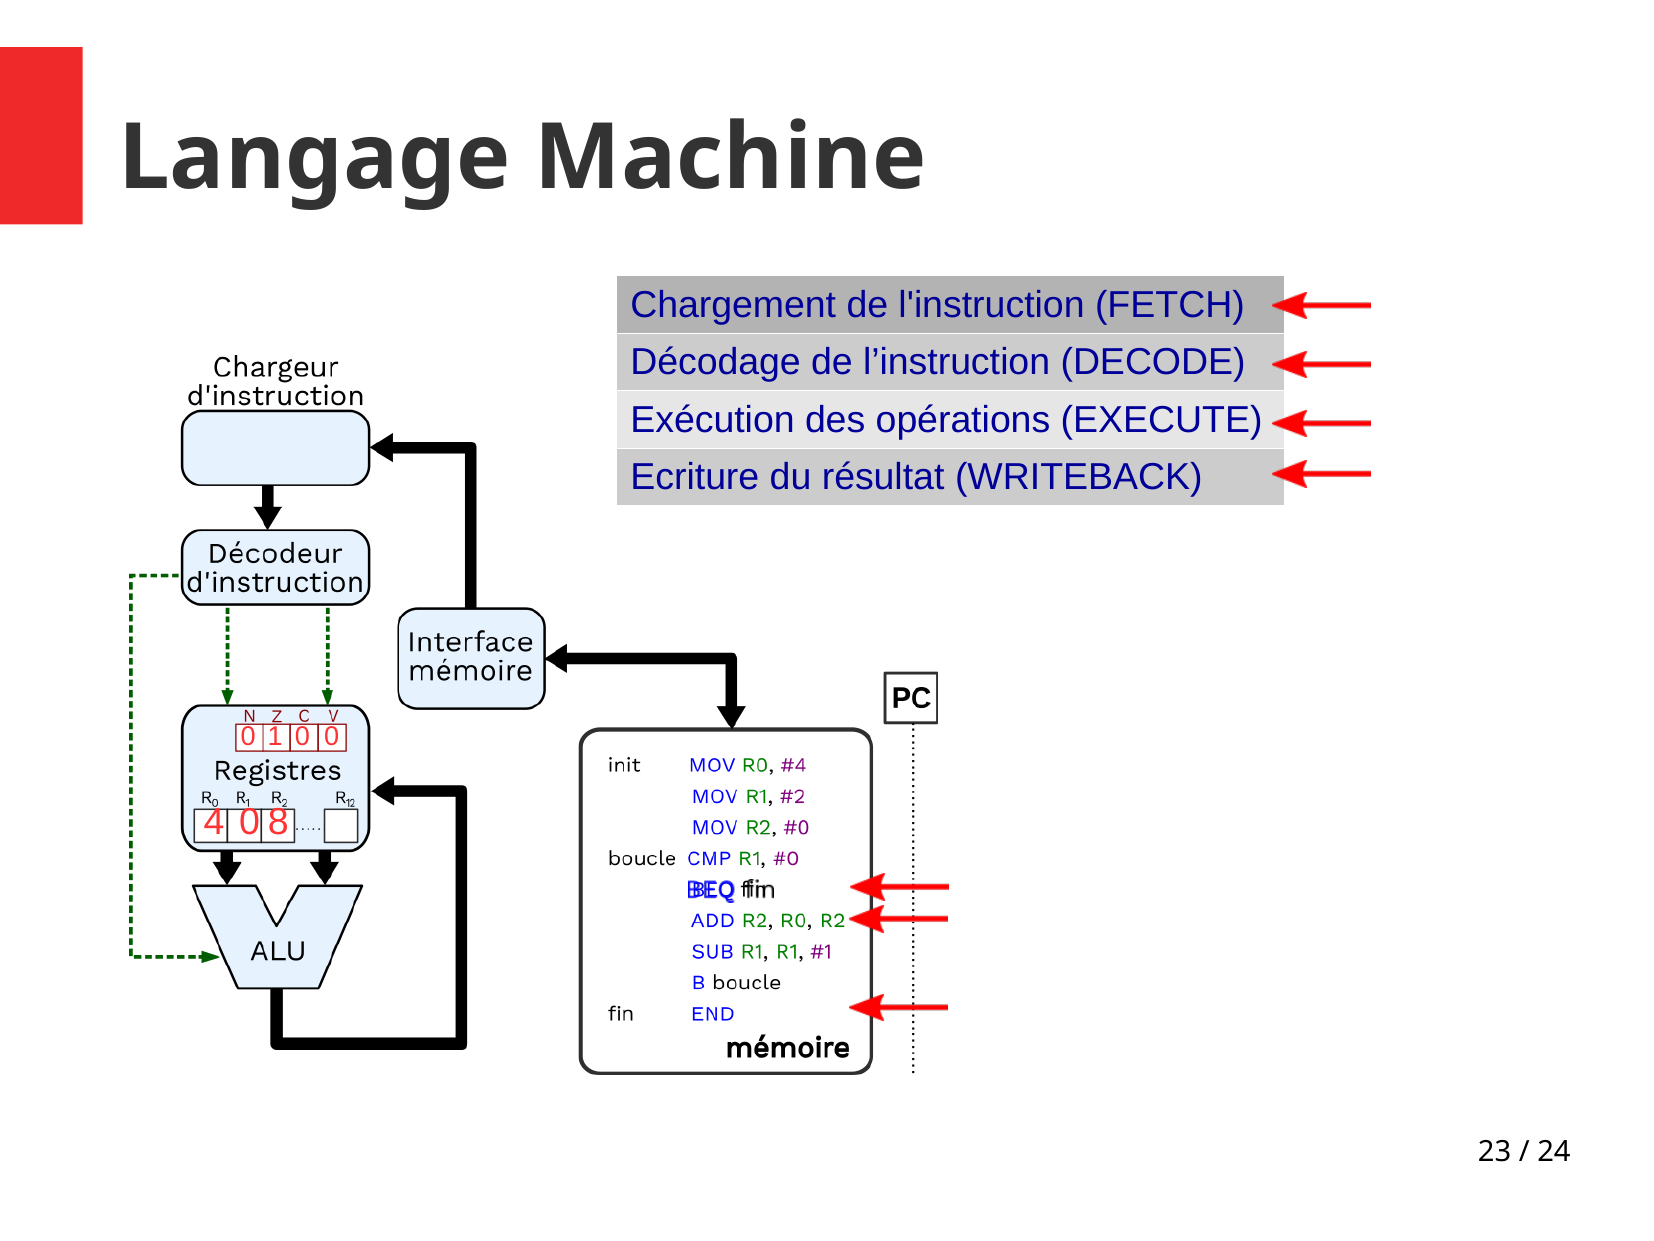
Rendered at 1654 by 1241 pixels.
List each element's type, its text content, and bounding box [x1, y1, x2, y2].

picture [1272, 460, 1371, 488]
text_box 0 [315, 713, 339, 760]
picture [1272, 410, 1371, 438]
text_box 0 [231, 713, 256, 759]
text_box 0 [224, 793, 253, 851]
title Langage Machine [118, 49, 1571, 257]
table_cell Ecriture du résultat (WRITEBACK) [617, 449, 1284, 505]
table_cell Exécution des opérations (EXECUTE) [617, 391, 1284, 448]
text_box 0 [286, 713, 310, 760]
text_box 4 [188, 793, 224, 851]
picture [1272, 351, 1371, 378]
table_cell Décodage de l’instruction (DECODE) [617, 334, 1284, 390]
text_box 1 [258, 713, 283, 759]
text_box 8 [253, 793, 301, 851]
picture [129, 355, 949, 1075]
picture [1272, 292, 1371, 319]
table_header Chargement de l'instruction (FETCH) [617, 276, 1284, 333]
